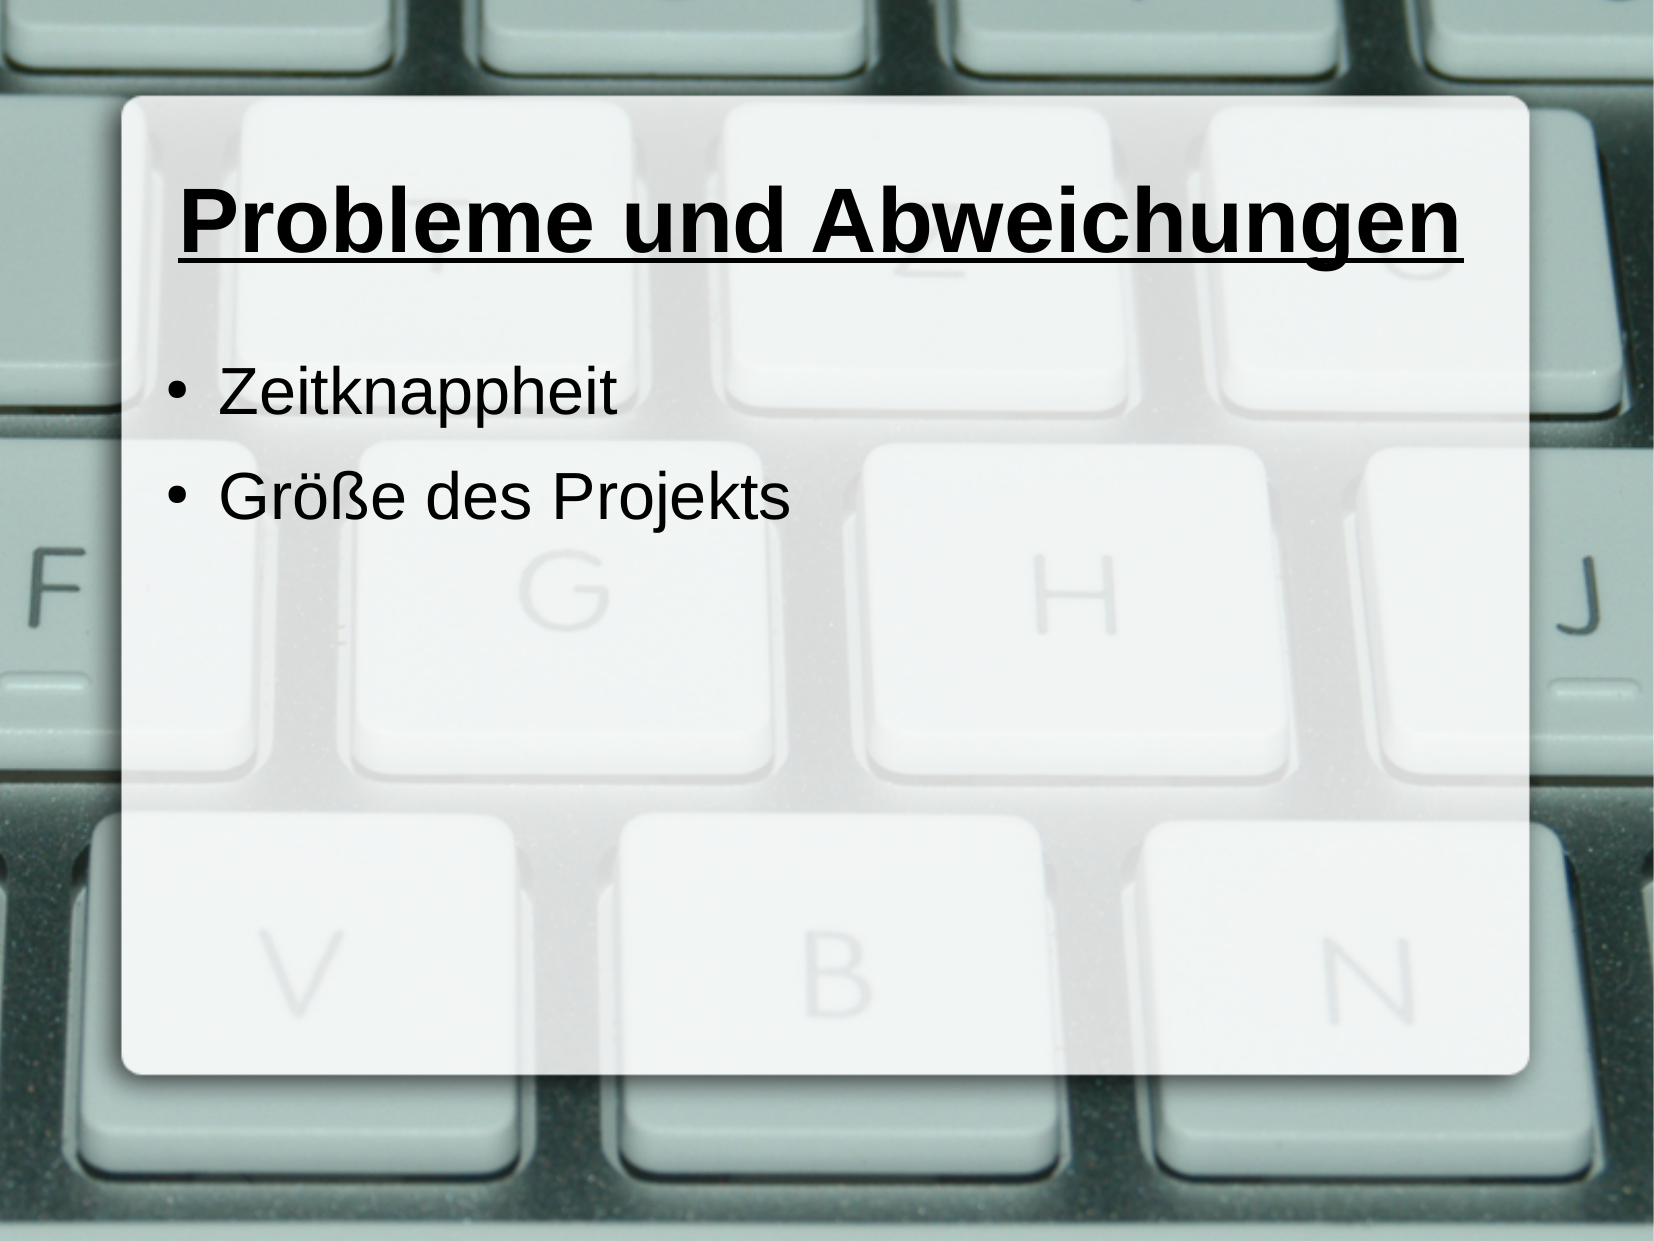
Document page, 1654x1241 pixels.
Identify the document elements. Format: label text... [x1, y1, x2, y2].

list Zeitknappheit Größe des Projekts [147, 354, 1506, 1063]
picture [0, 0, 1654, 1241]
title Probleme und Abweichungen [135, 117, 1506, 325]
